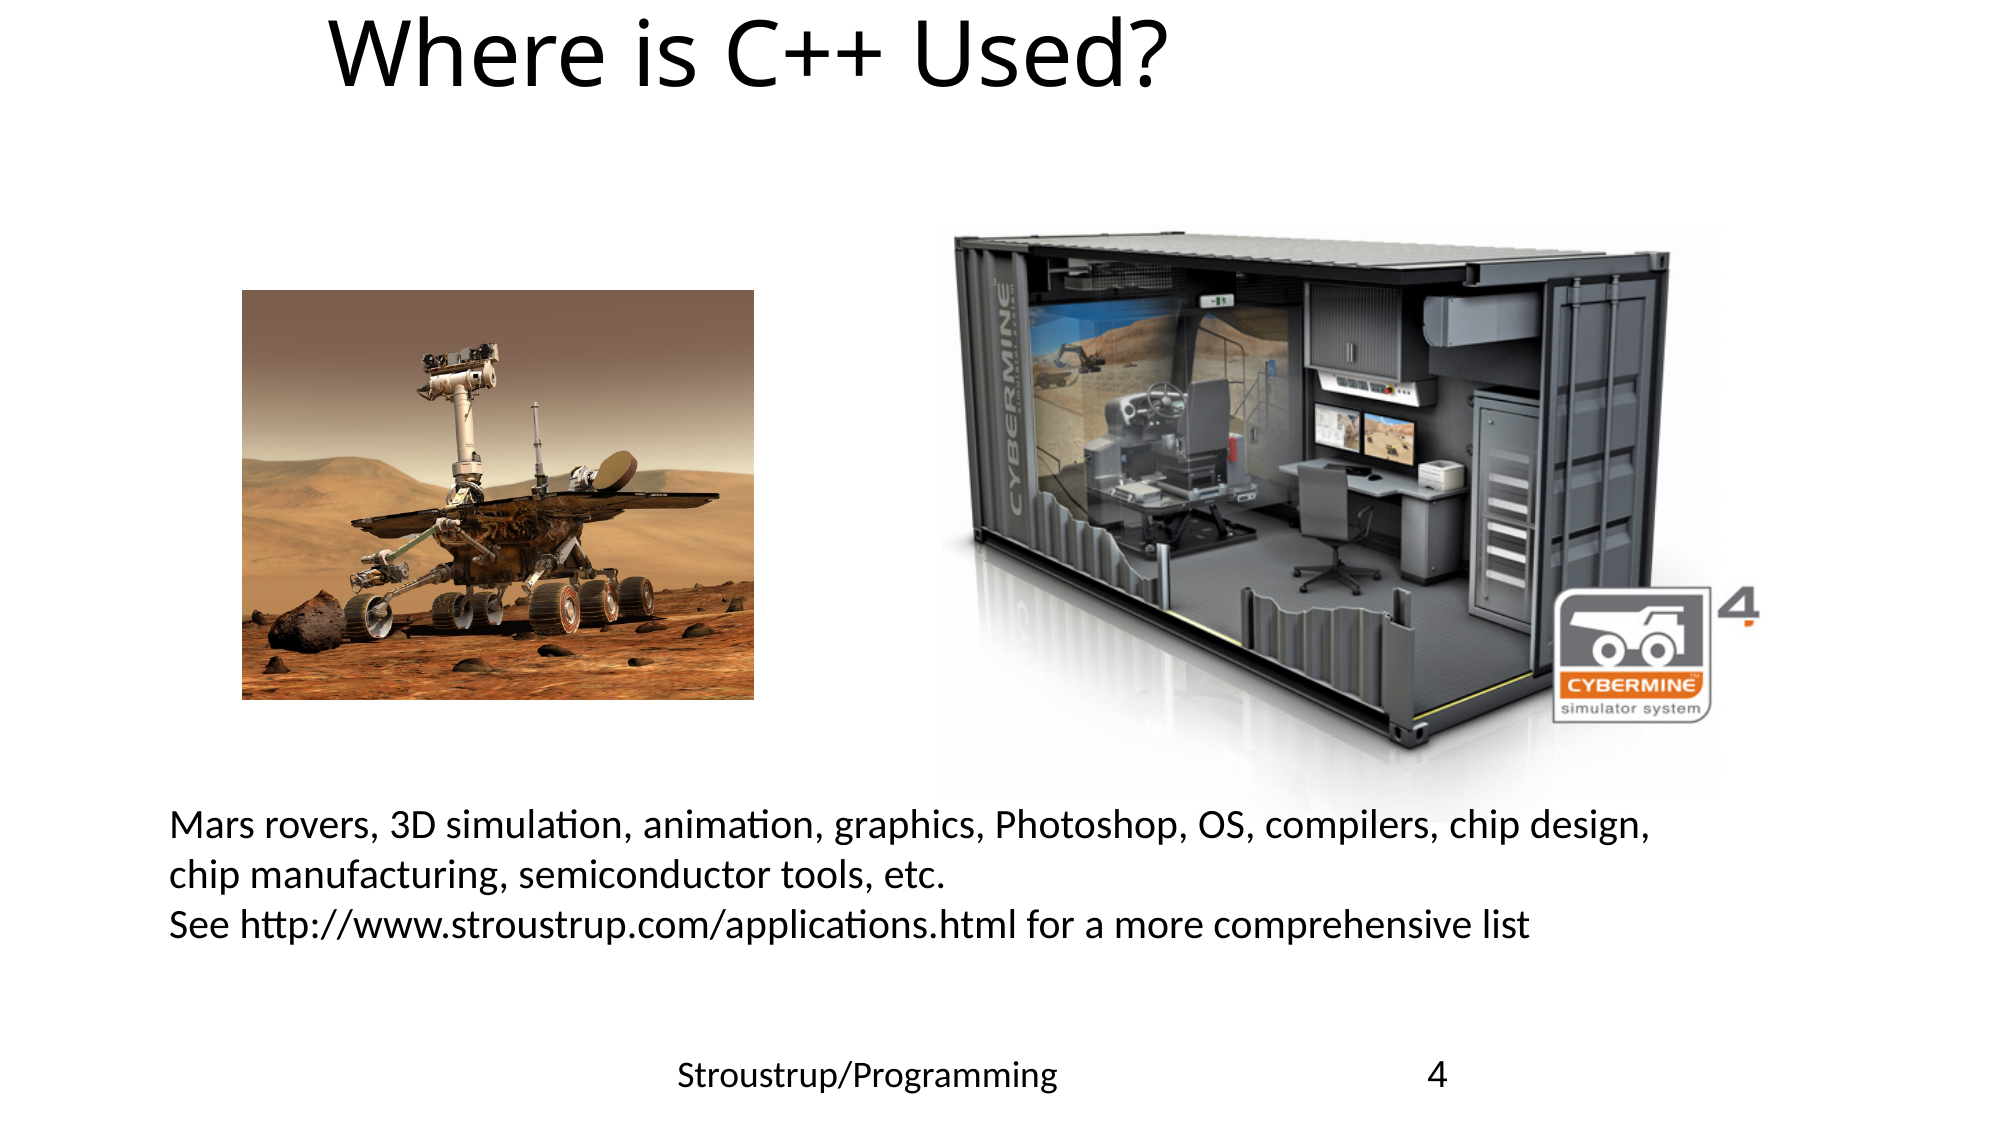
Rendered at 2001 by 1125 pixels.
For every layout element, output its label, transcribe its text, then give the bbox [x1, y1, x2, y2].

text_box Mars rovers, 3D simulation, animation, graphics, Photoshop, OS, compilers, chip design, chip manufacturing, semiconductor tools, etc. See http://www.stroustrup.com/applications.html for a more comprehensive list [154, 789, 1732, 955]
footer Stroustrup/Programming [662, 1042, 1338, 1103]
picture [942, 225, 1768, 823]
title Where is C++ Used? [312, 0, 1663, 188]
slide_number <number> [1412, 1042, 1863, 1103]
picture [242, 290, 754, 700]
